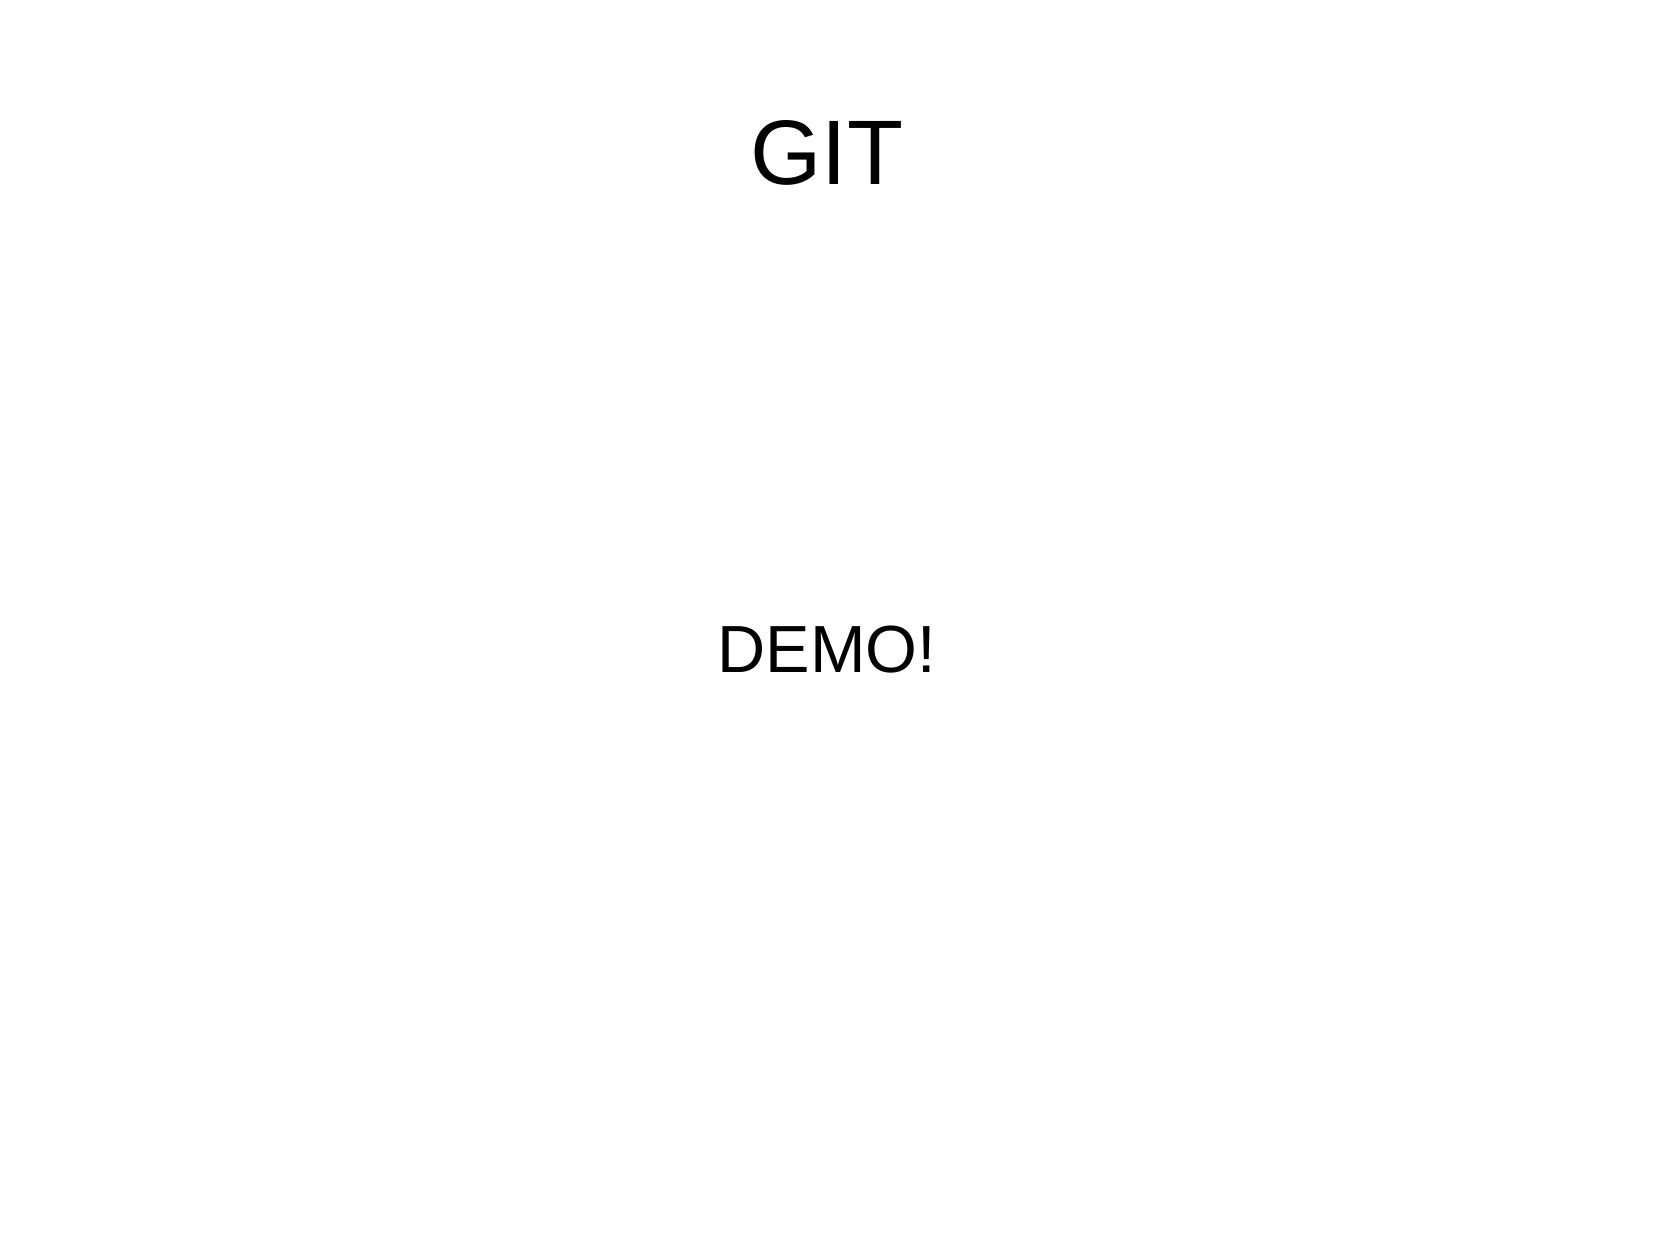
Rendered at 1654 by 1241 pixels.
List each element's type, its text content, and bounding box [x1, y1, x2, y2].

title GIT [82, 49, 1571, 257]
subtitle DEMO! [82, 290, 1571, 1010]
